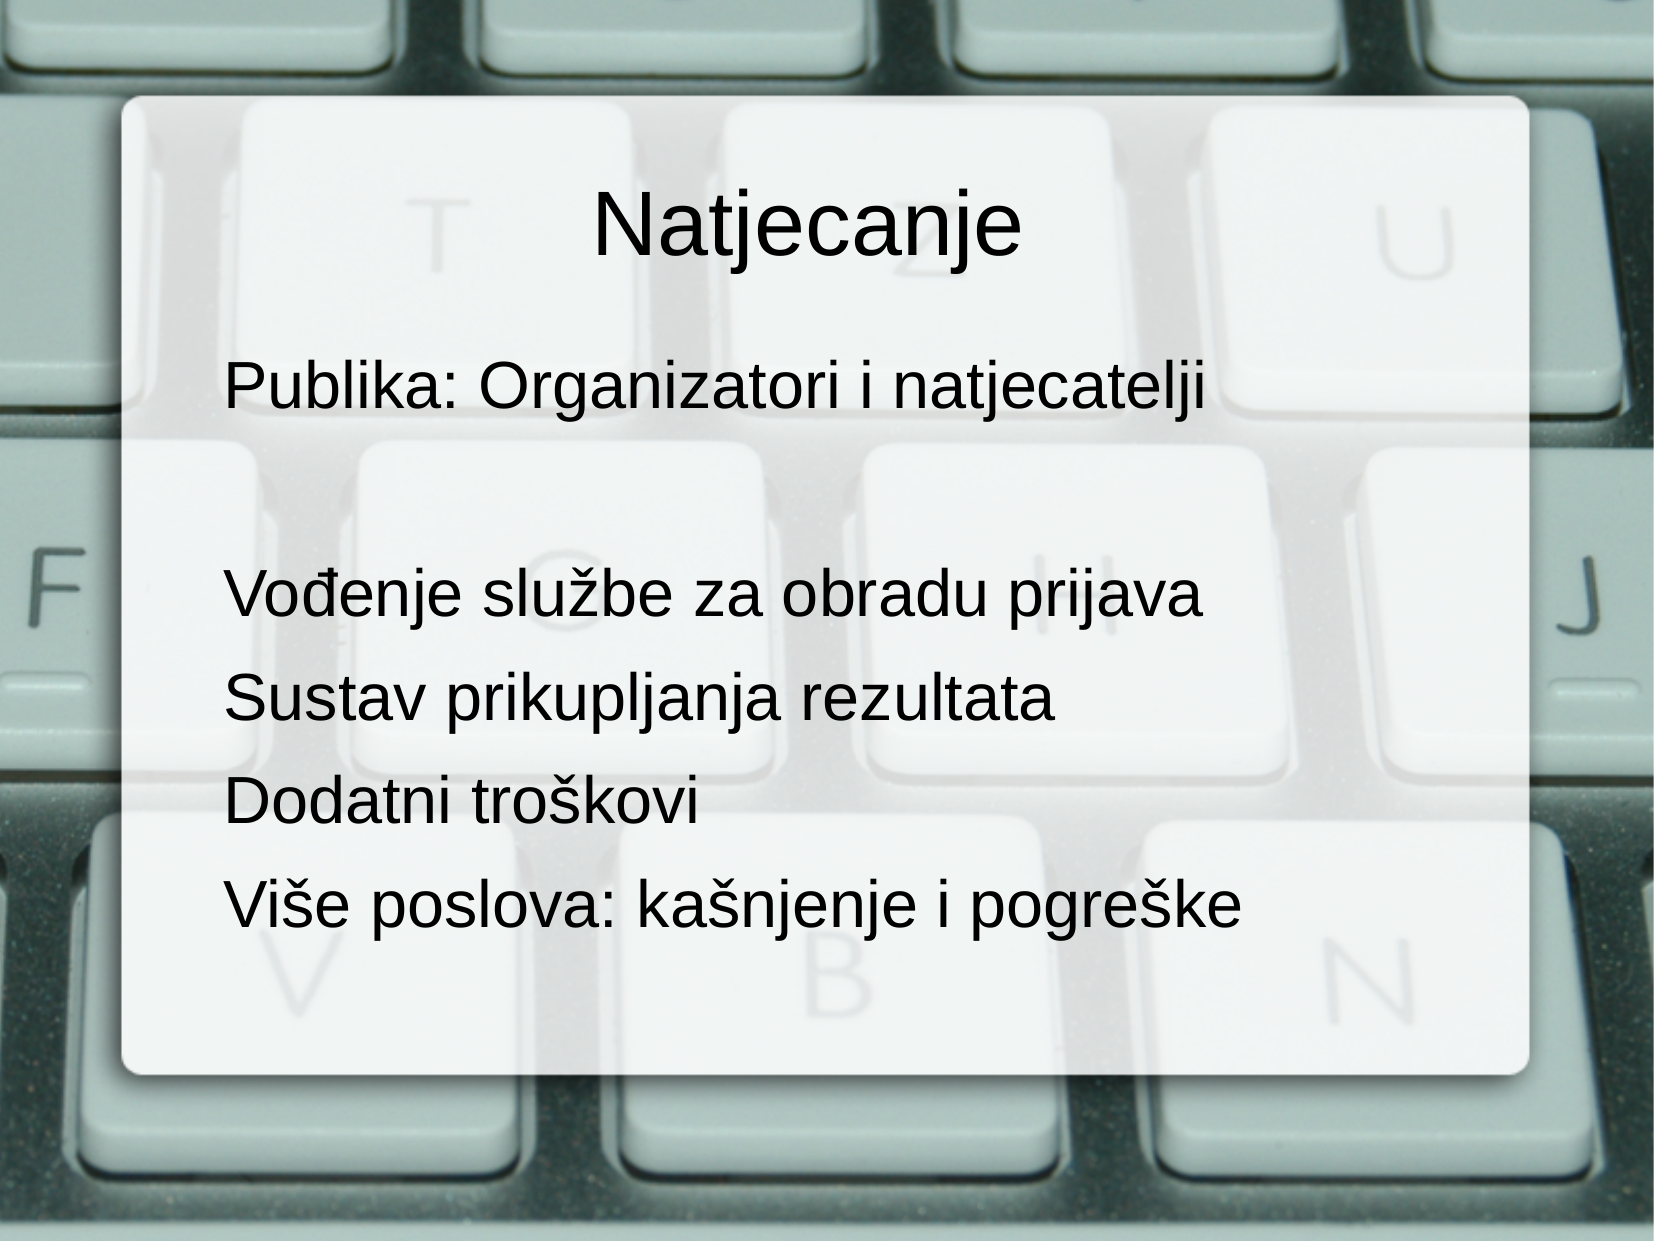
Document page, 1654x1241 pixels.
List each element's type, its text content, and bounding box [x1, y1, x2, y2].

title Natjecanje [135, 117, 1506, 325]
picture [0, 0, 1654, 1241]
list Publika: Organizatori i natjecatelji Vođenje službe za obradu prijava Sustav prikupljanja rezultata Dodatni troškovi Više poslova: kašnjenje i pogreške [152, 344, 1534, 1127]
